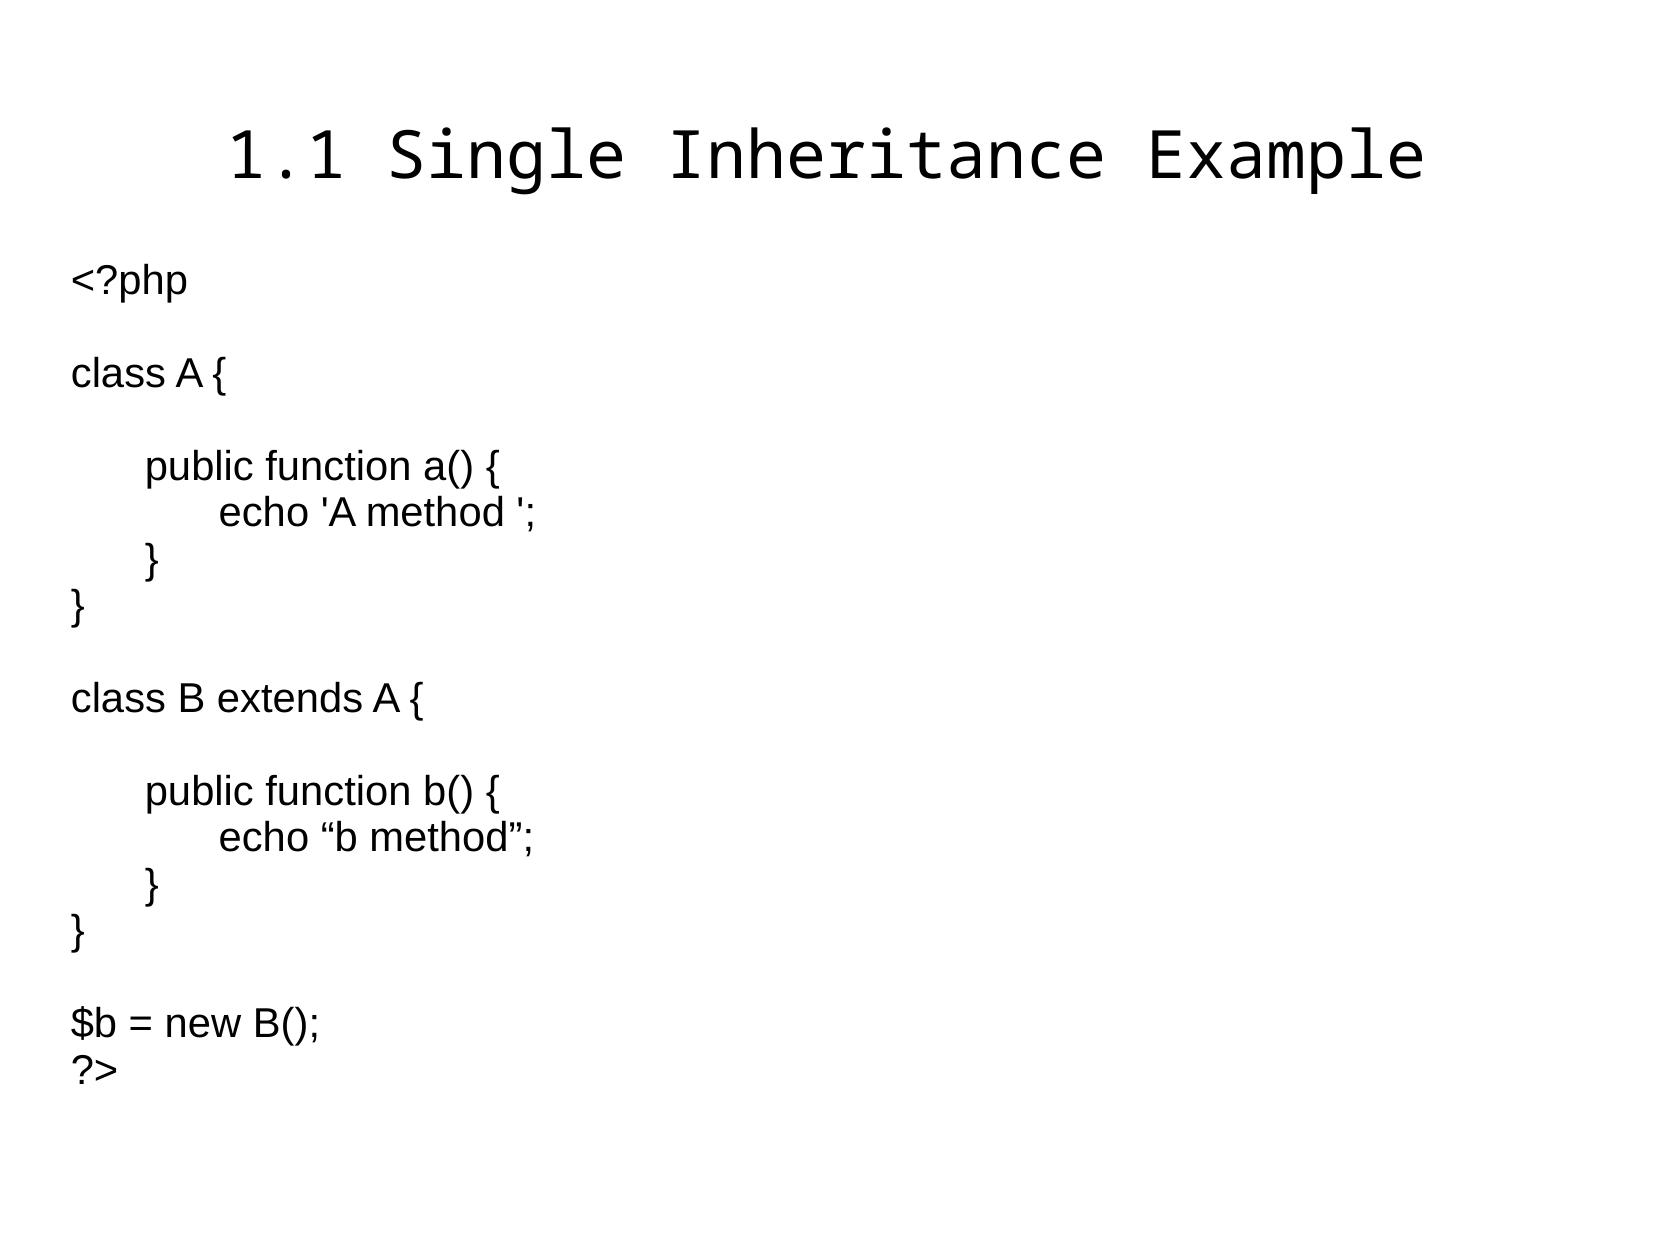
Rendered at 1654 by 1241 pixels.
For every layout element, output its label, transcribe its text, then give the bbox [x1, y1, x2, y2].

subtitle <?php class A { public function a() { echo 'A method '; } } class B extends A { public function b() { echo “b method”; } } $b = new B(); ?> [70, 256, 1560, 1216]
title 1.1 Single Inheritance Example [82, 49, 1571, 257]
